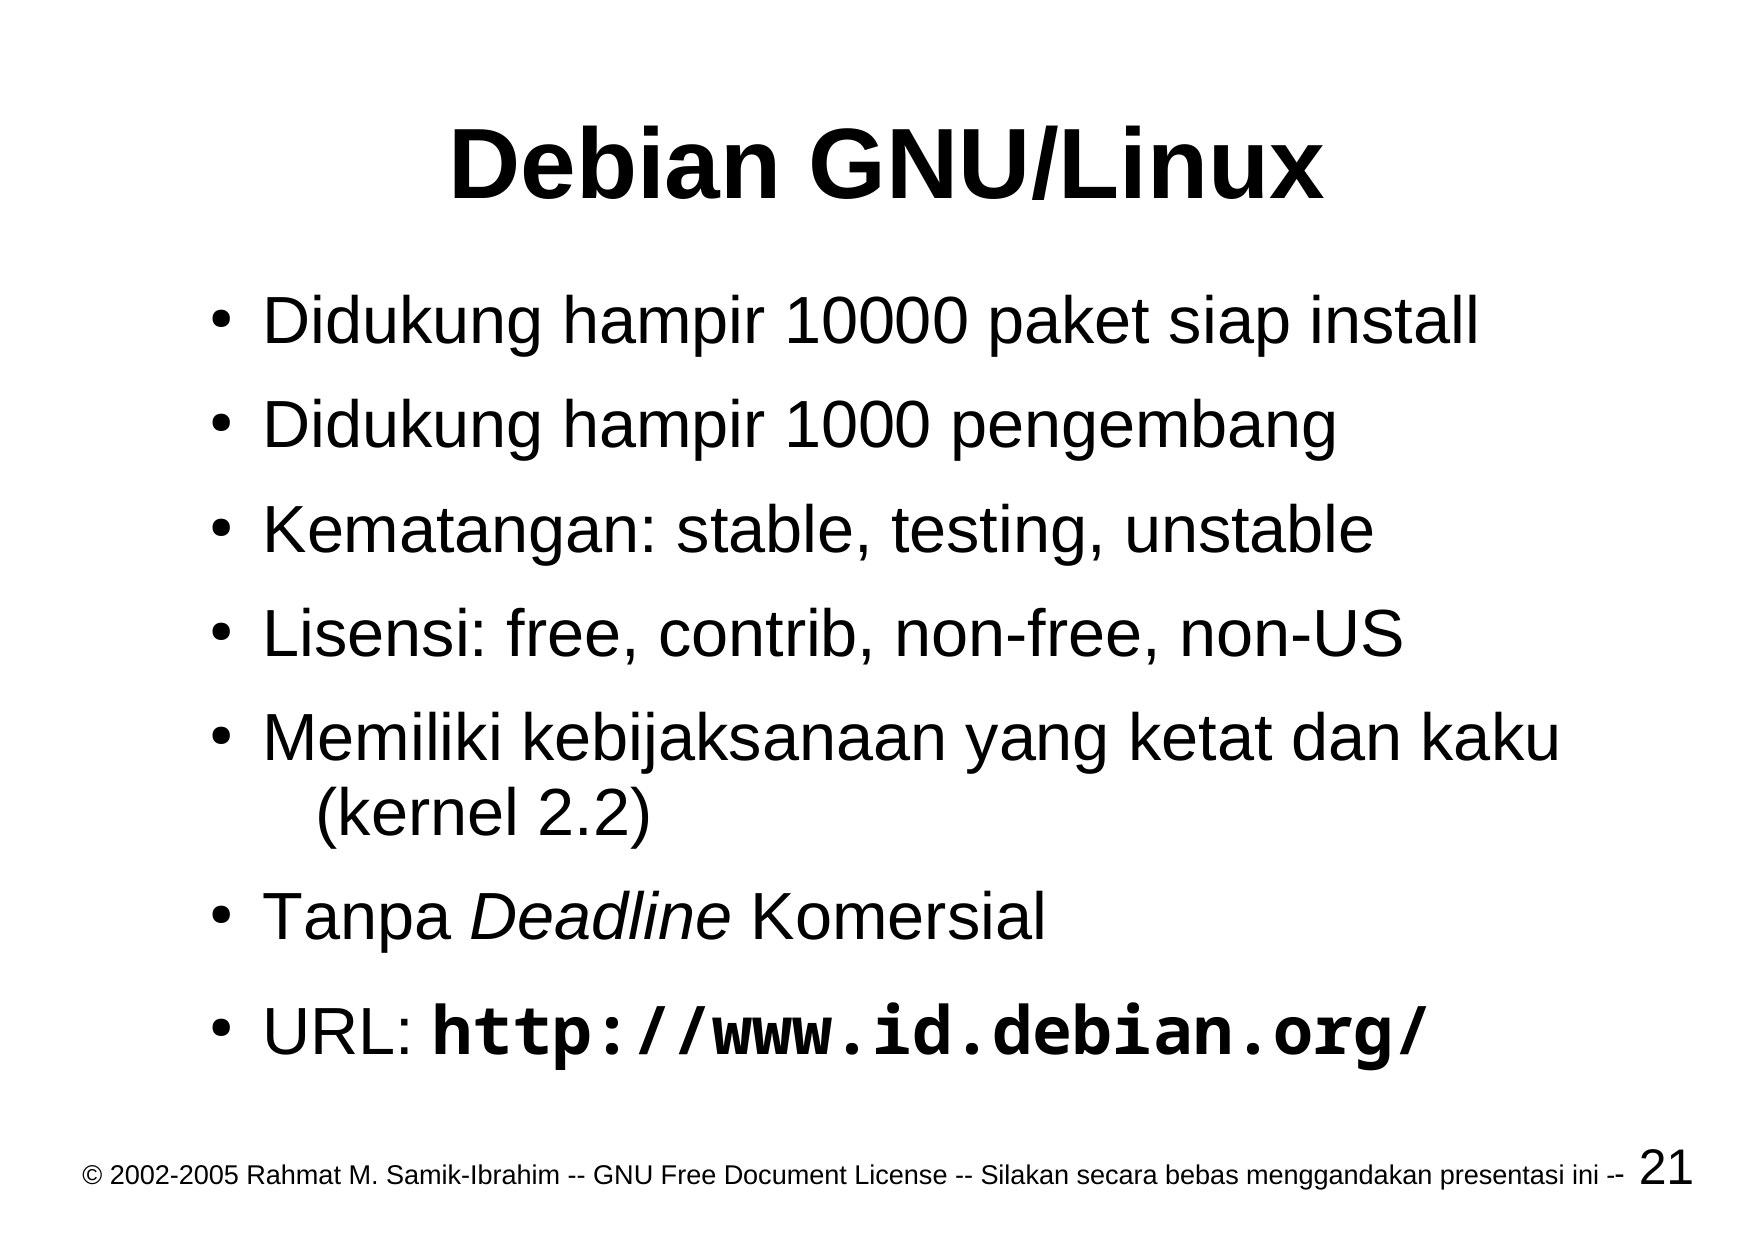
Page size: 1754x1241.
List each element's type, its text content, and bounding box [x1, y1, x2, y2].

list Didukung hampir 10000 paket siap install Didukung hampir 1000 pengembang Kematangan: stable, testing, unstable Lisensi: free, contrib, non-free, non-US Memiliki kebijaksanaan yang ketat dan kaku (kernel 2.2) Tanpa Deadline Komersial URL: http://www.id.debian.org/ [173, 283, 1591, 1109]
title Debian GNU/Linux [178, 67, 1596, 261]
